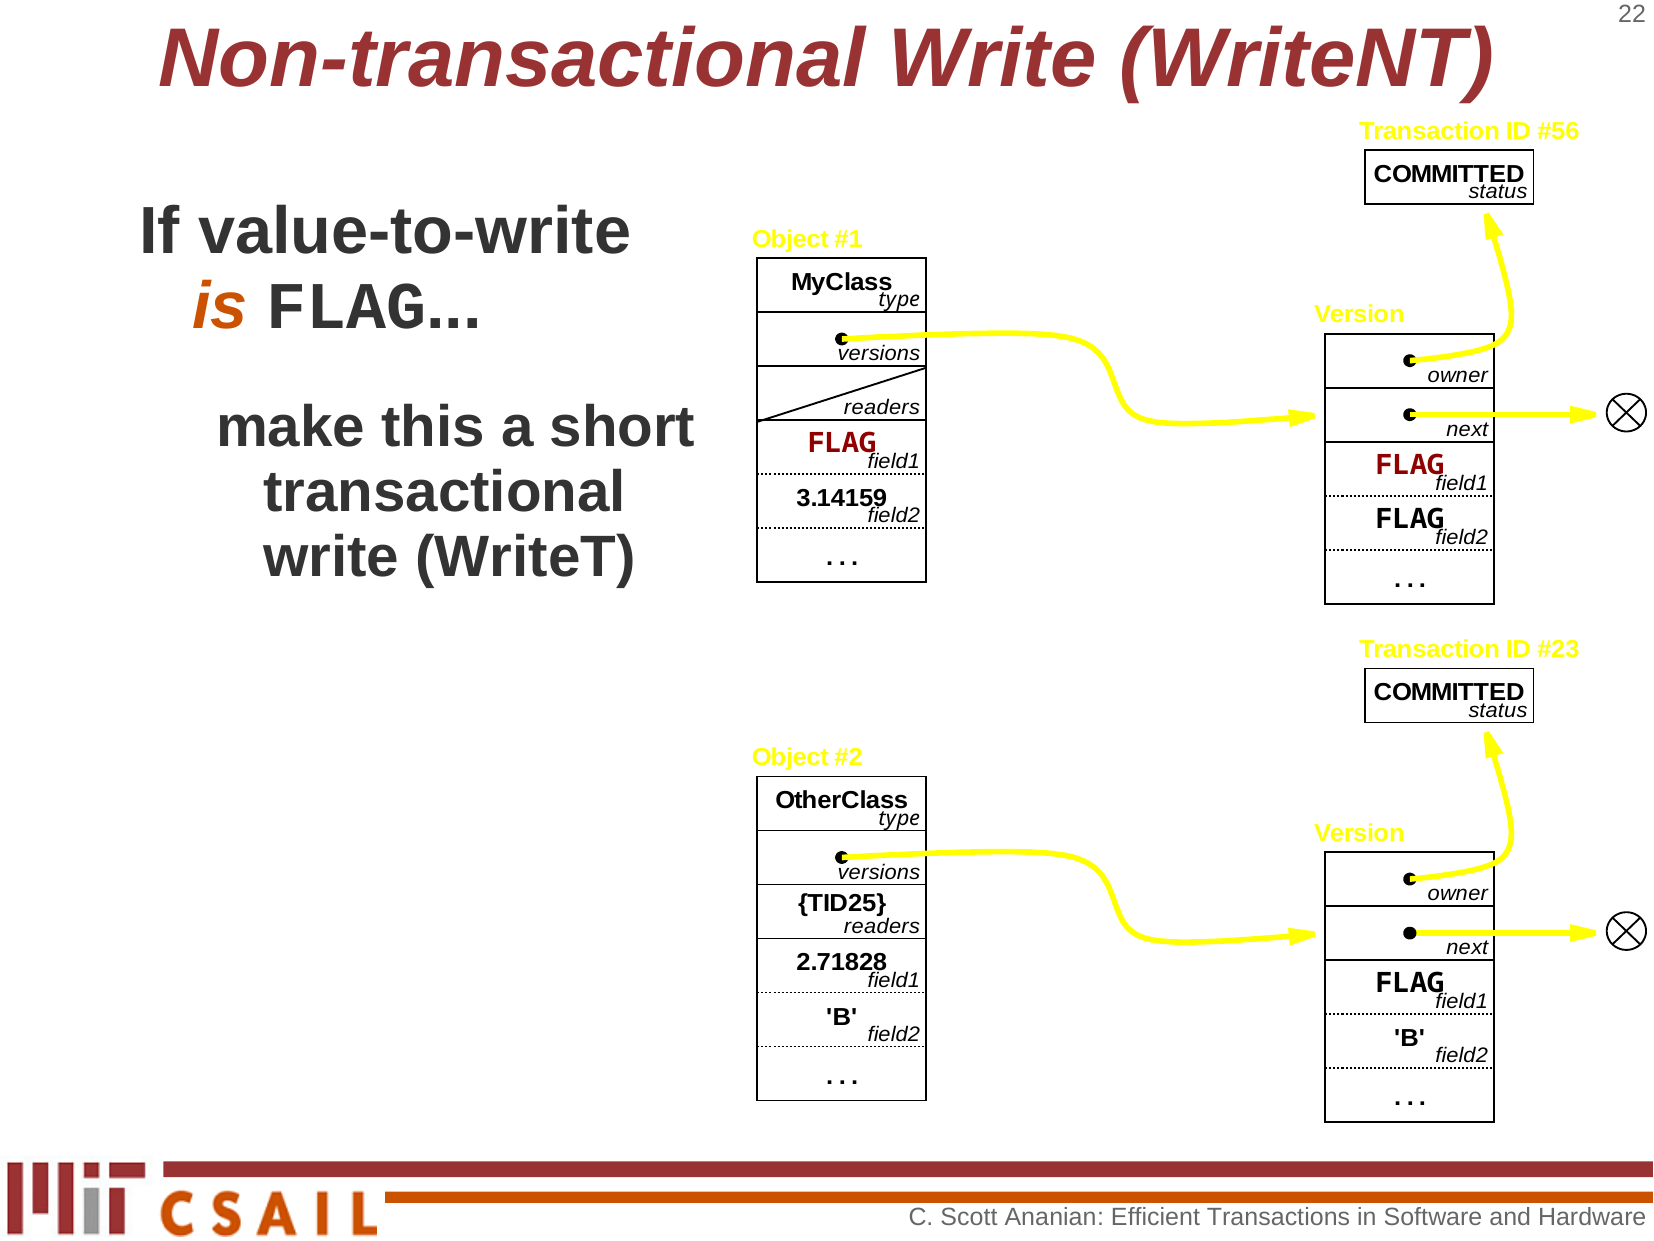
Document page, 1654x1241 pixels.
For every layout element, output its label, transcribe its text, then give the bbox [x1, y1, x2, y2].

list If value-to-write is FLAG... make this a short transactional write (WriteT) [121, 193, 701, 1133]
picture [743, 110, 1653, 1130]
picture [0, 1155, 377, 1237]
title Non-transactional Write (WriteNT) [121, 0, 1534, 115]
